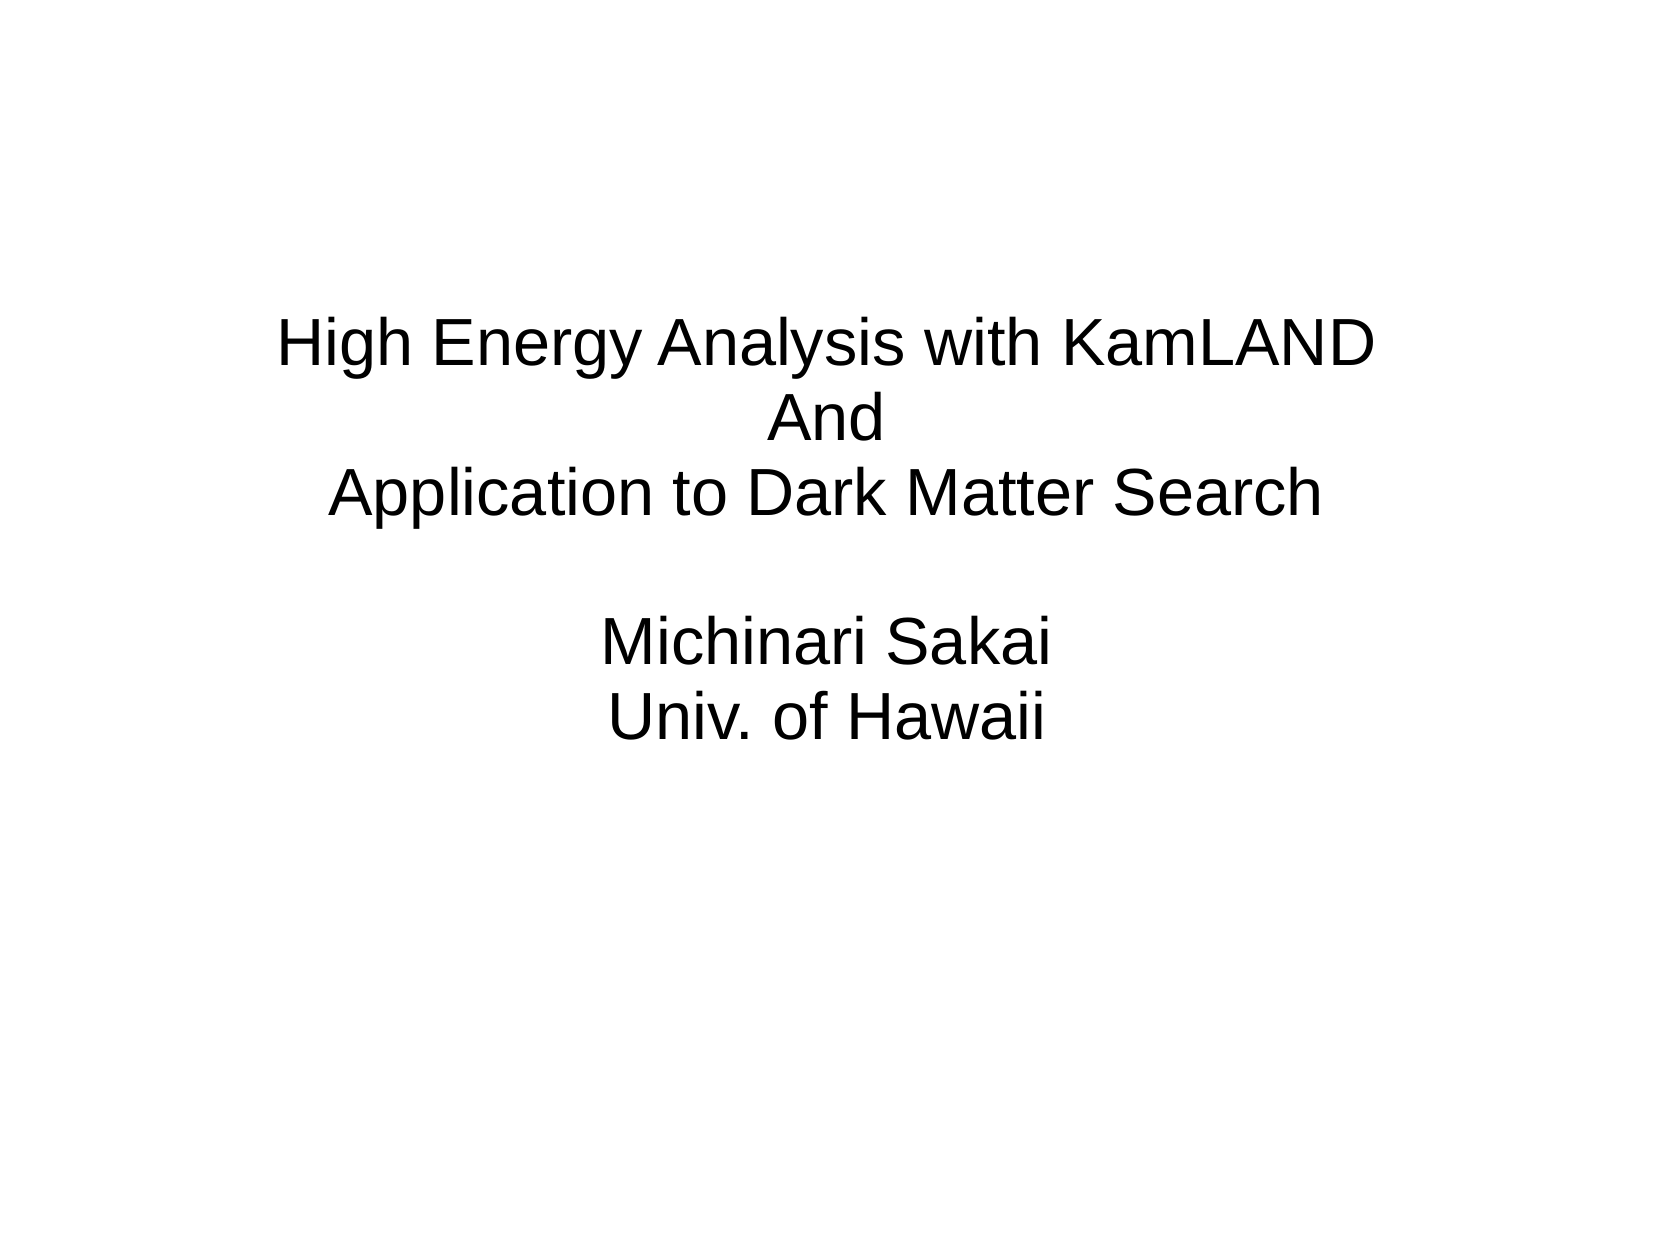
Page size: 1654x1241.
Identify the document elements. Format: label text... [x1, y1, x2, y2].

subtitle High Energy Analysis with KamLAND And Application to Dark Matter Search Michinari Sakai Univ. of Hawaii [82, 49, 1571, 1010]
